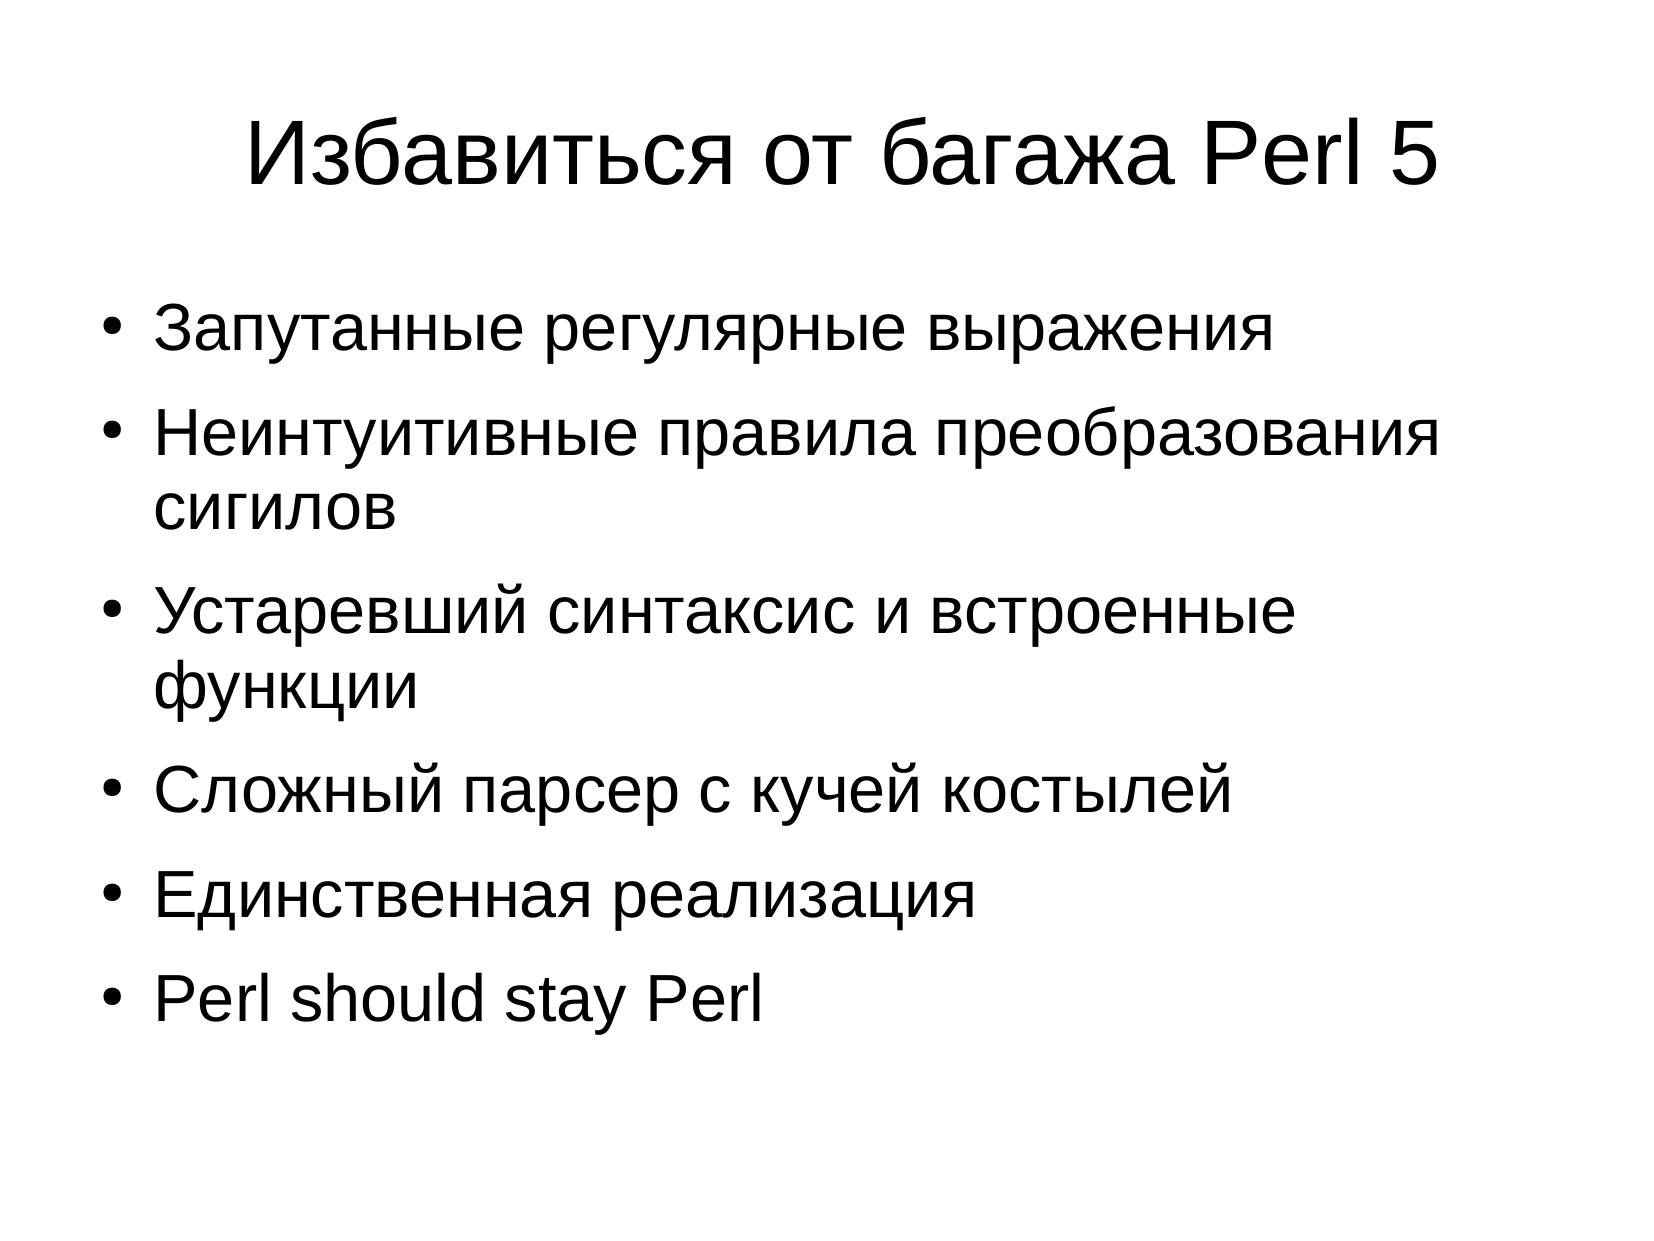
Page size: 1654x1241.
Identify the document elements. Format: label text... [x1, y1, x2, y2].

list Запутанные регулярные выражения Неинтуитивные правила преобразования сигилов Устаревший синтаксис и встроенные функции Сложный парсер с кучей костылей Единственная реализация Perl should stay Perl [82, 290, 1571, 1109]
title Избавиться от багажа Perl 5 [82, 49, 1571, 257]
